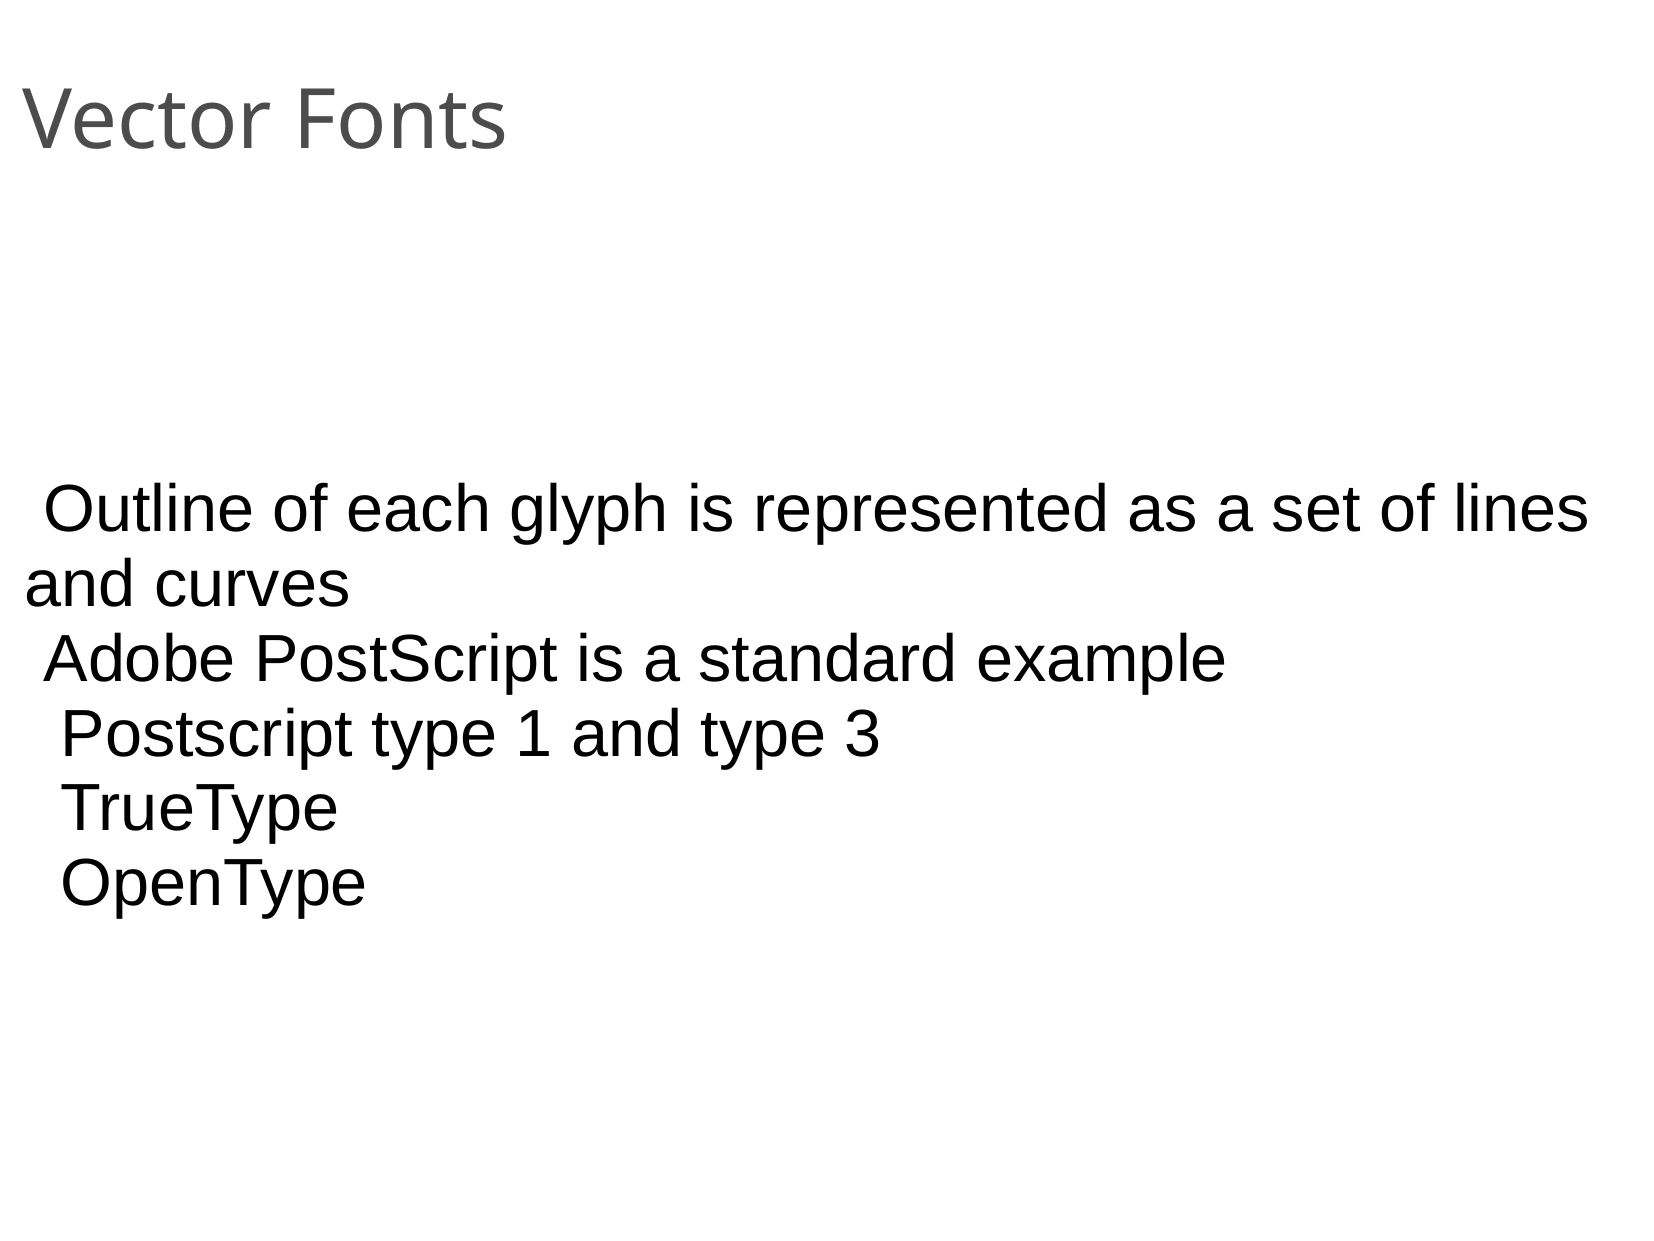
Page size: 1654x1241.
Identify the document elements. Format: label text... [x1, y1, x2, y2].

subtitle Outline of each glyph is represented as a set of lines and curves Adobe PostScript is a standard example Postscript type 1 and type 3 TrueType OpenType [25, 233, 1654, 1158]
title Vector Fonts [22, 26, 1654, 205]
